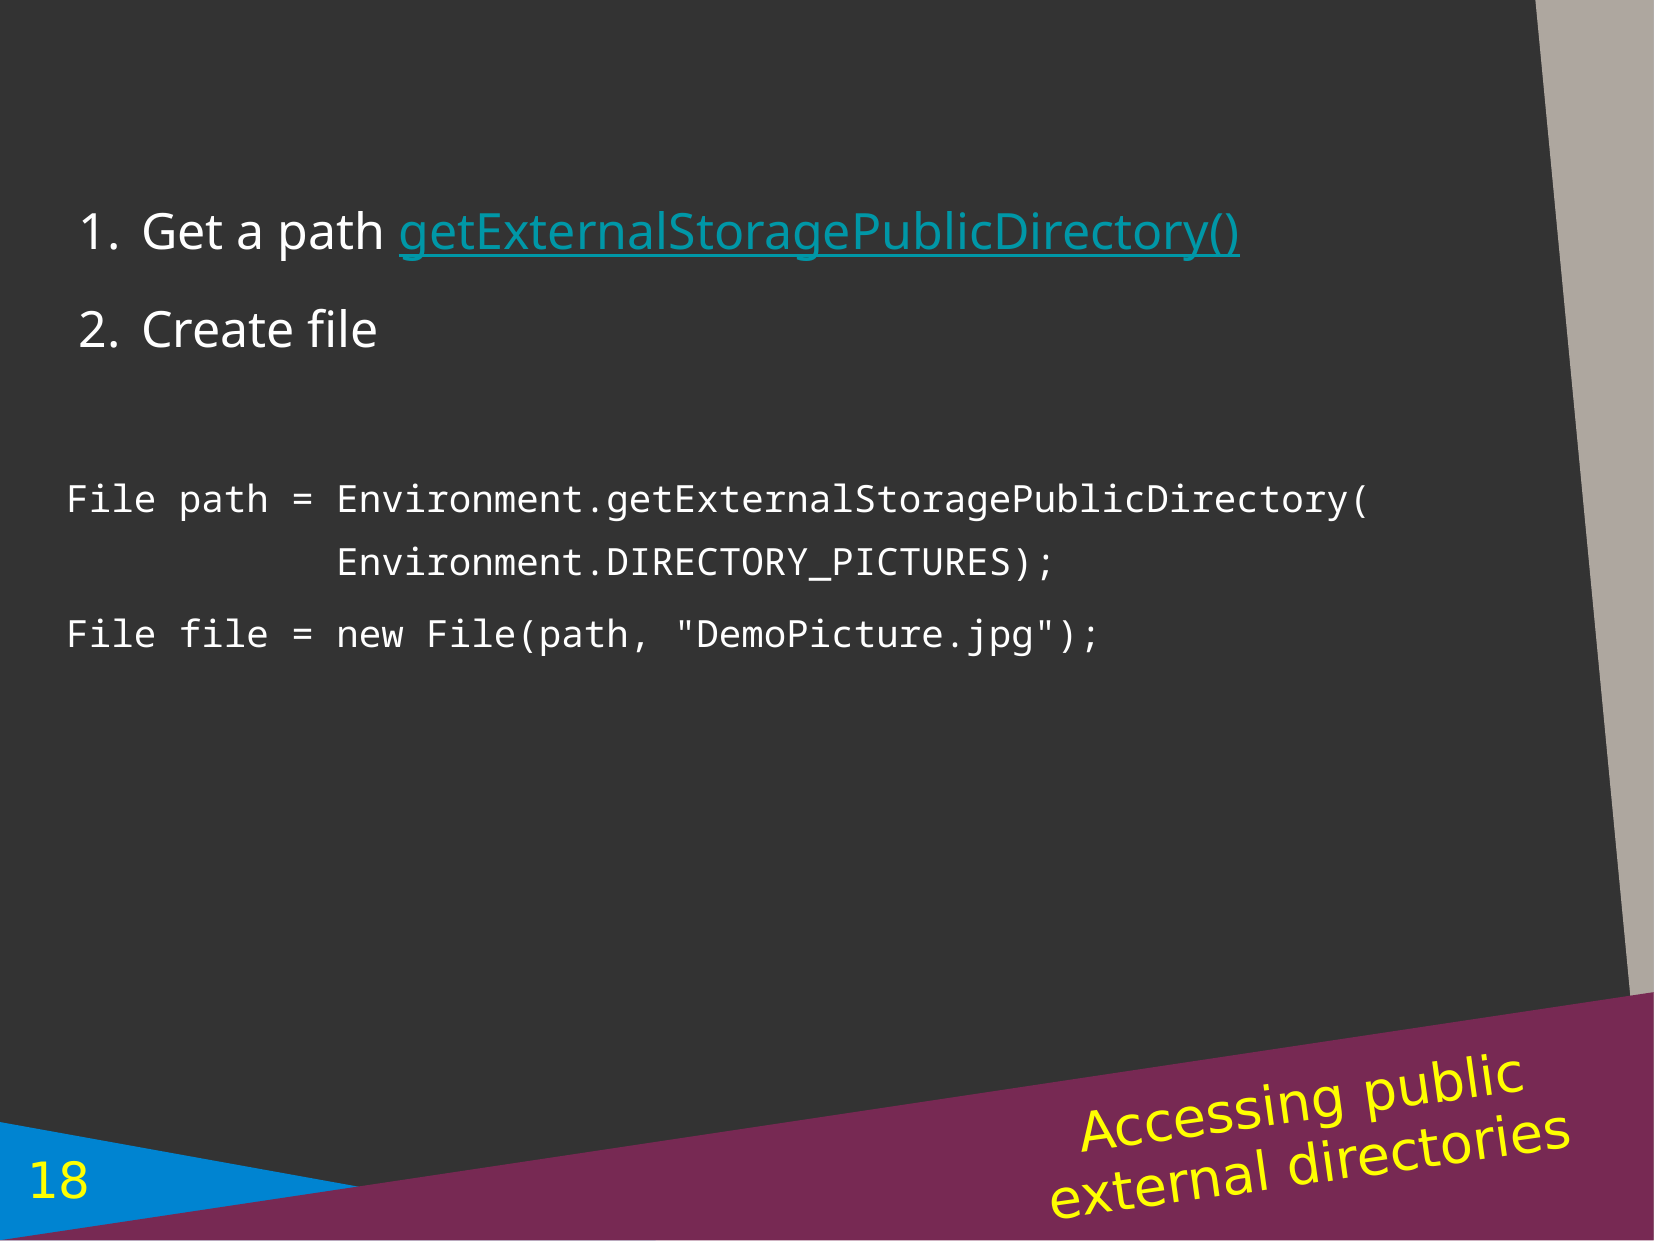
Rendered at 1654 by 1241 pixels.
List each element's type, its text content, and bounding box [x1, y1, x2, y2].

title Accessing public external directories [956, 995, 1654, 1241]
text_box Get a path getExternalStoragePublicDirectory() Create file File path = Environment.getExternalStoragePublicDirectory( Environment.DIRECTORY_PICTURES); File file = new File(path, "DemoPicture.jpg"); [51, 174, 1449, 736]
